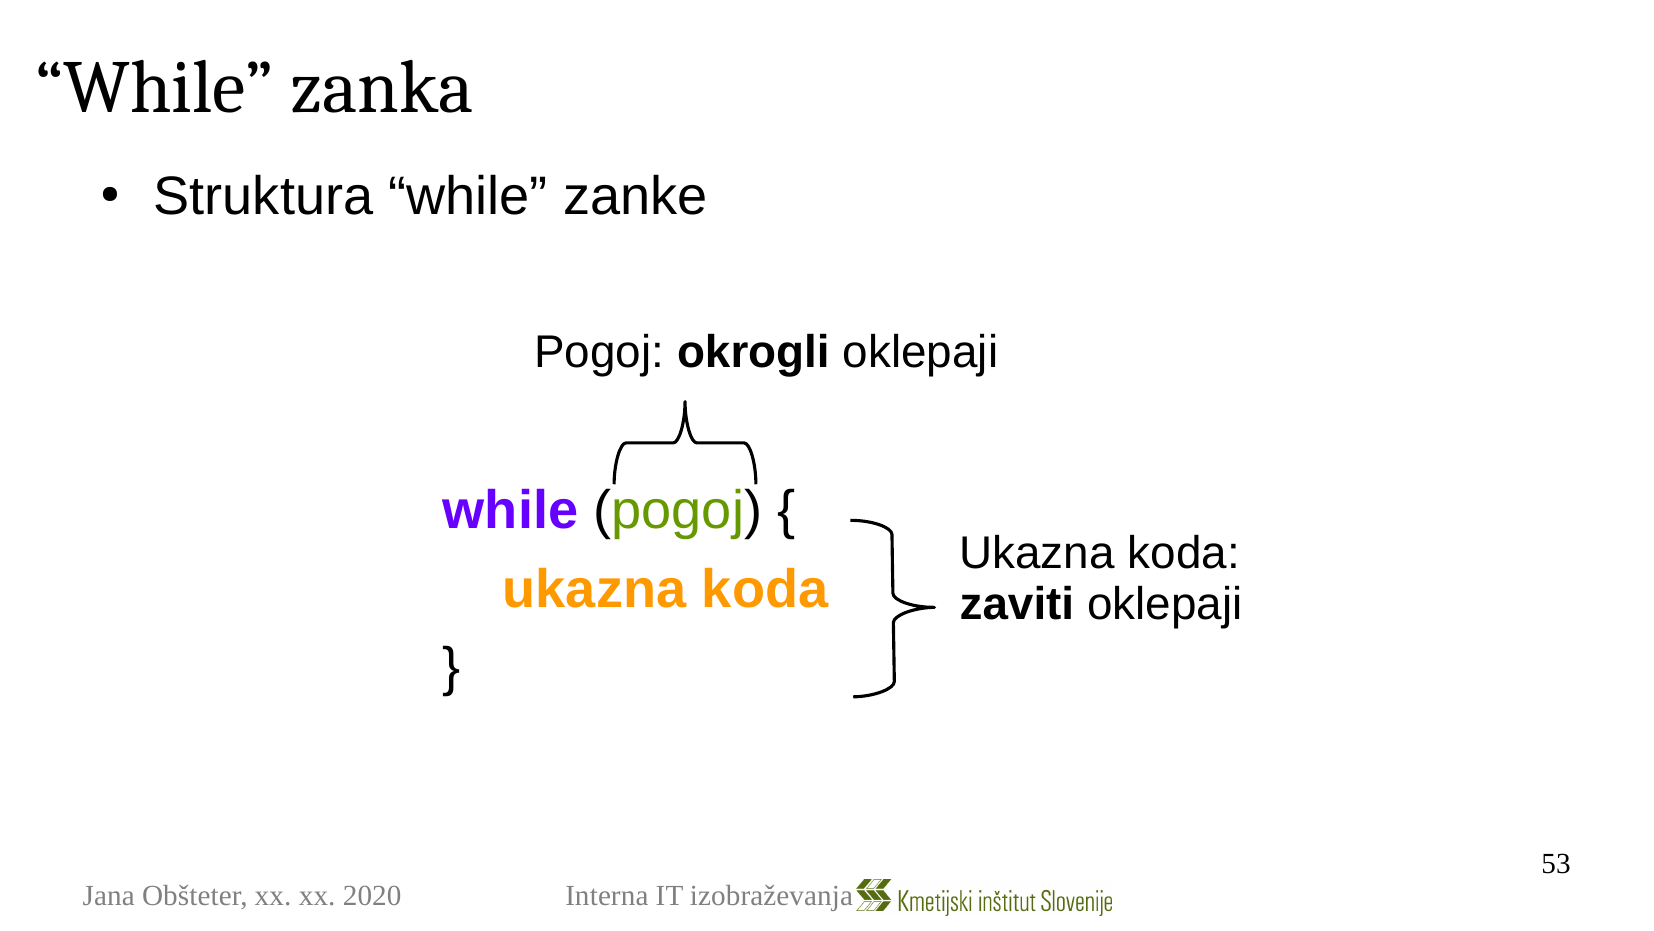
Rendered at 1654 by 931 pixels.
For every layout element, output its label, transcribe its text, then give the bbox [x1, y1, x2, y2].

text_box Ukazna koda: zaviti oklepaji [944, 519, 1288, 688]
picture [856, 879, 1112, 916]
title “While” zanka [35, 21, 1524, 154]
text_box Pogoj: okrogli oklepaji [519, 318, 1288, 437]
list Struktura “while” zanke while (pogoj) { ukazna koda } [82, 165, 1642, 827]
